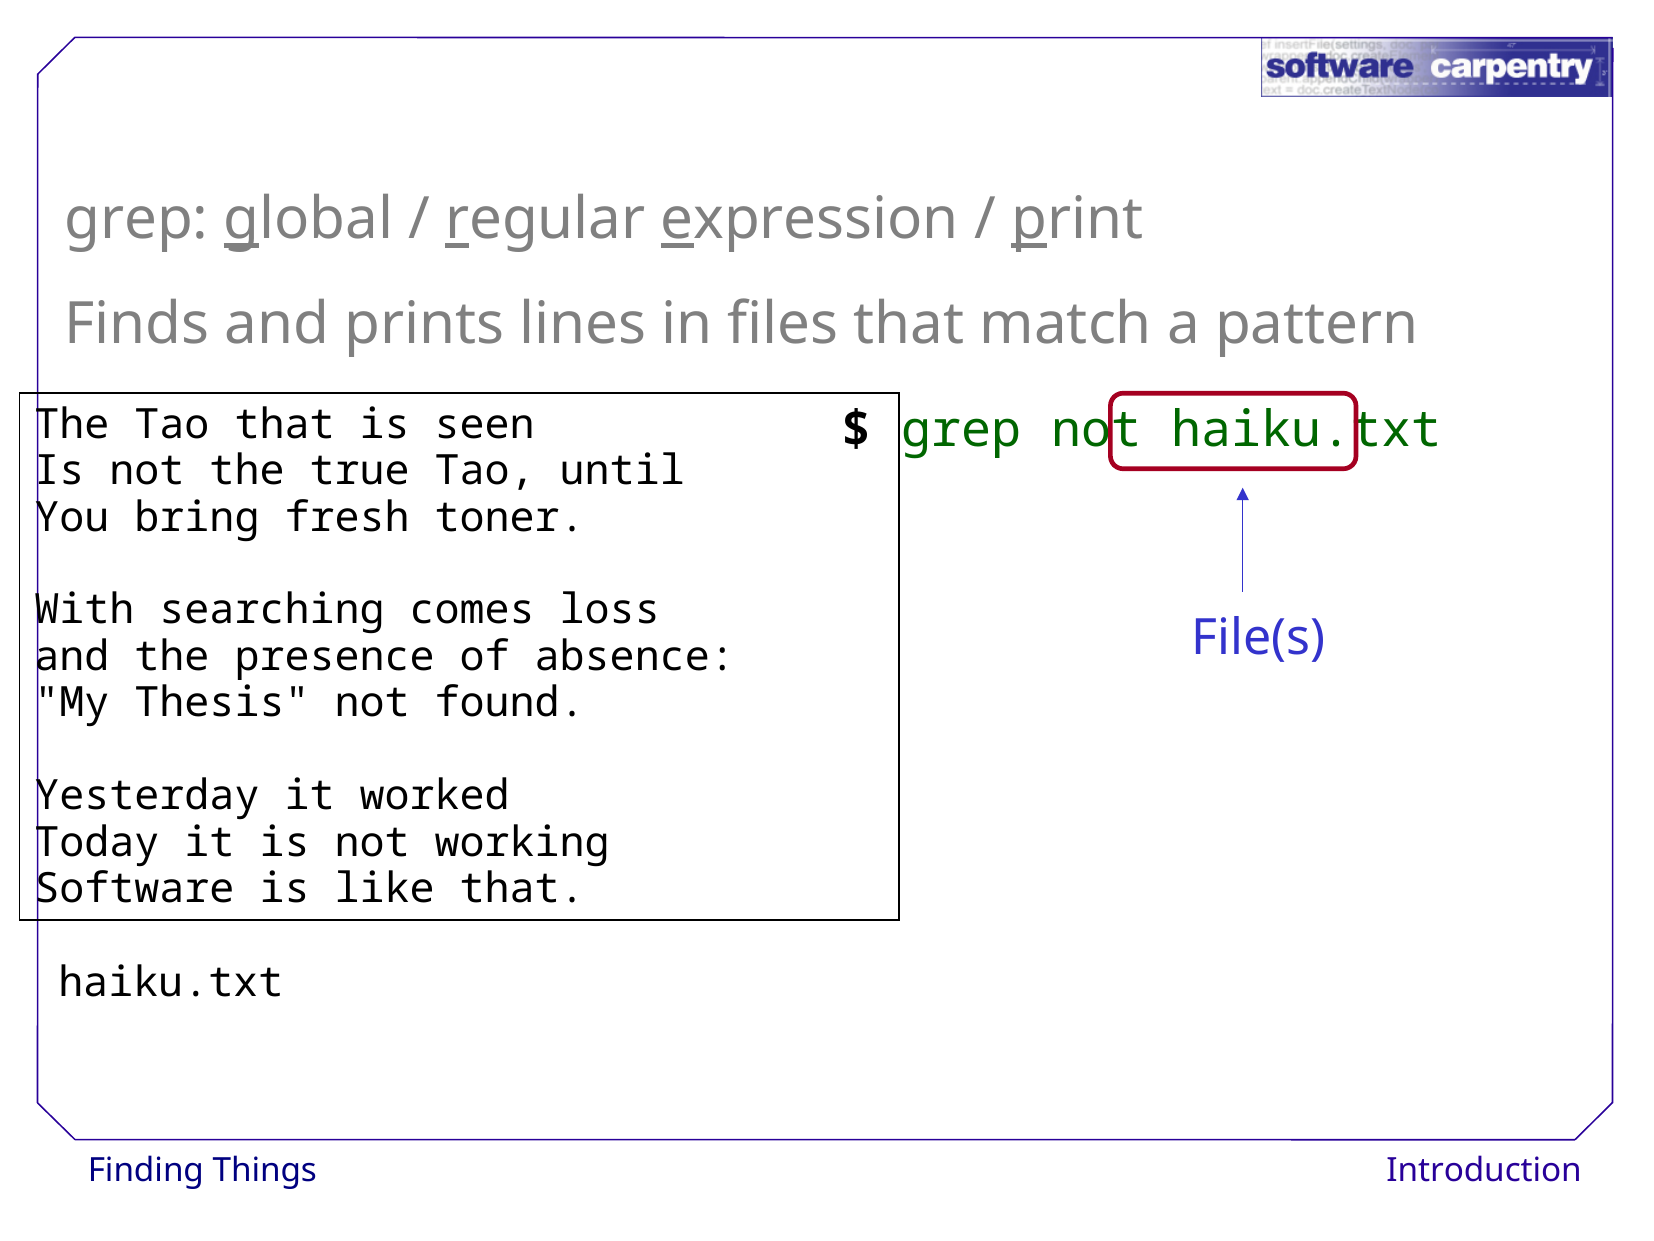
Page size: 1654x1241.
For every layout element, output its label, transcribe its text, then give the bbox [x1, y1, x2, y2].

text_box The Tao that is seen Is not the true Tao, until You bring fresh toner. With searching comes loss and the presence of absence: "My Thesis" not found. Yesterday it worked Today it is not working Software is like that. [19, 393, 900, 920]
picture [1261, 39, 1613, 97]
text_box File(s) [1176, 582, 1404, 753]
text_box $ grep not haiku.txt [826, 374, 1517, 885]
text_box haiku.txt [43, 922, 449, 1013]
text_box grep: global / regular expression / print Finds and prints lines in files that match a pattern [49, 137, 1584, 364]
